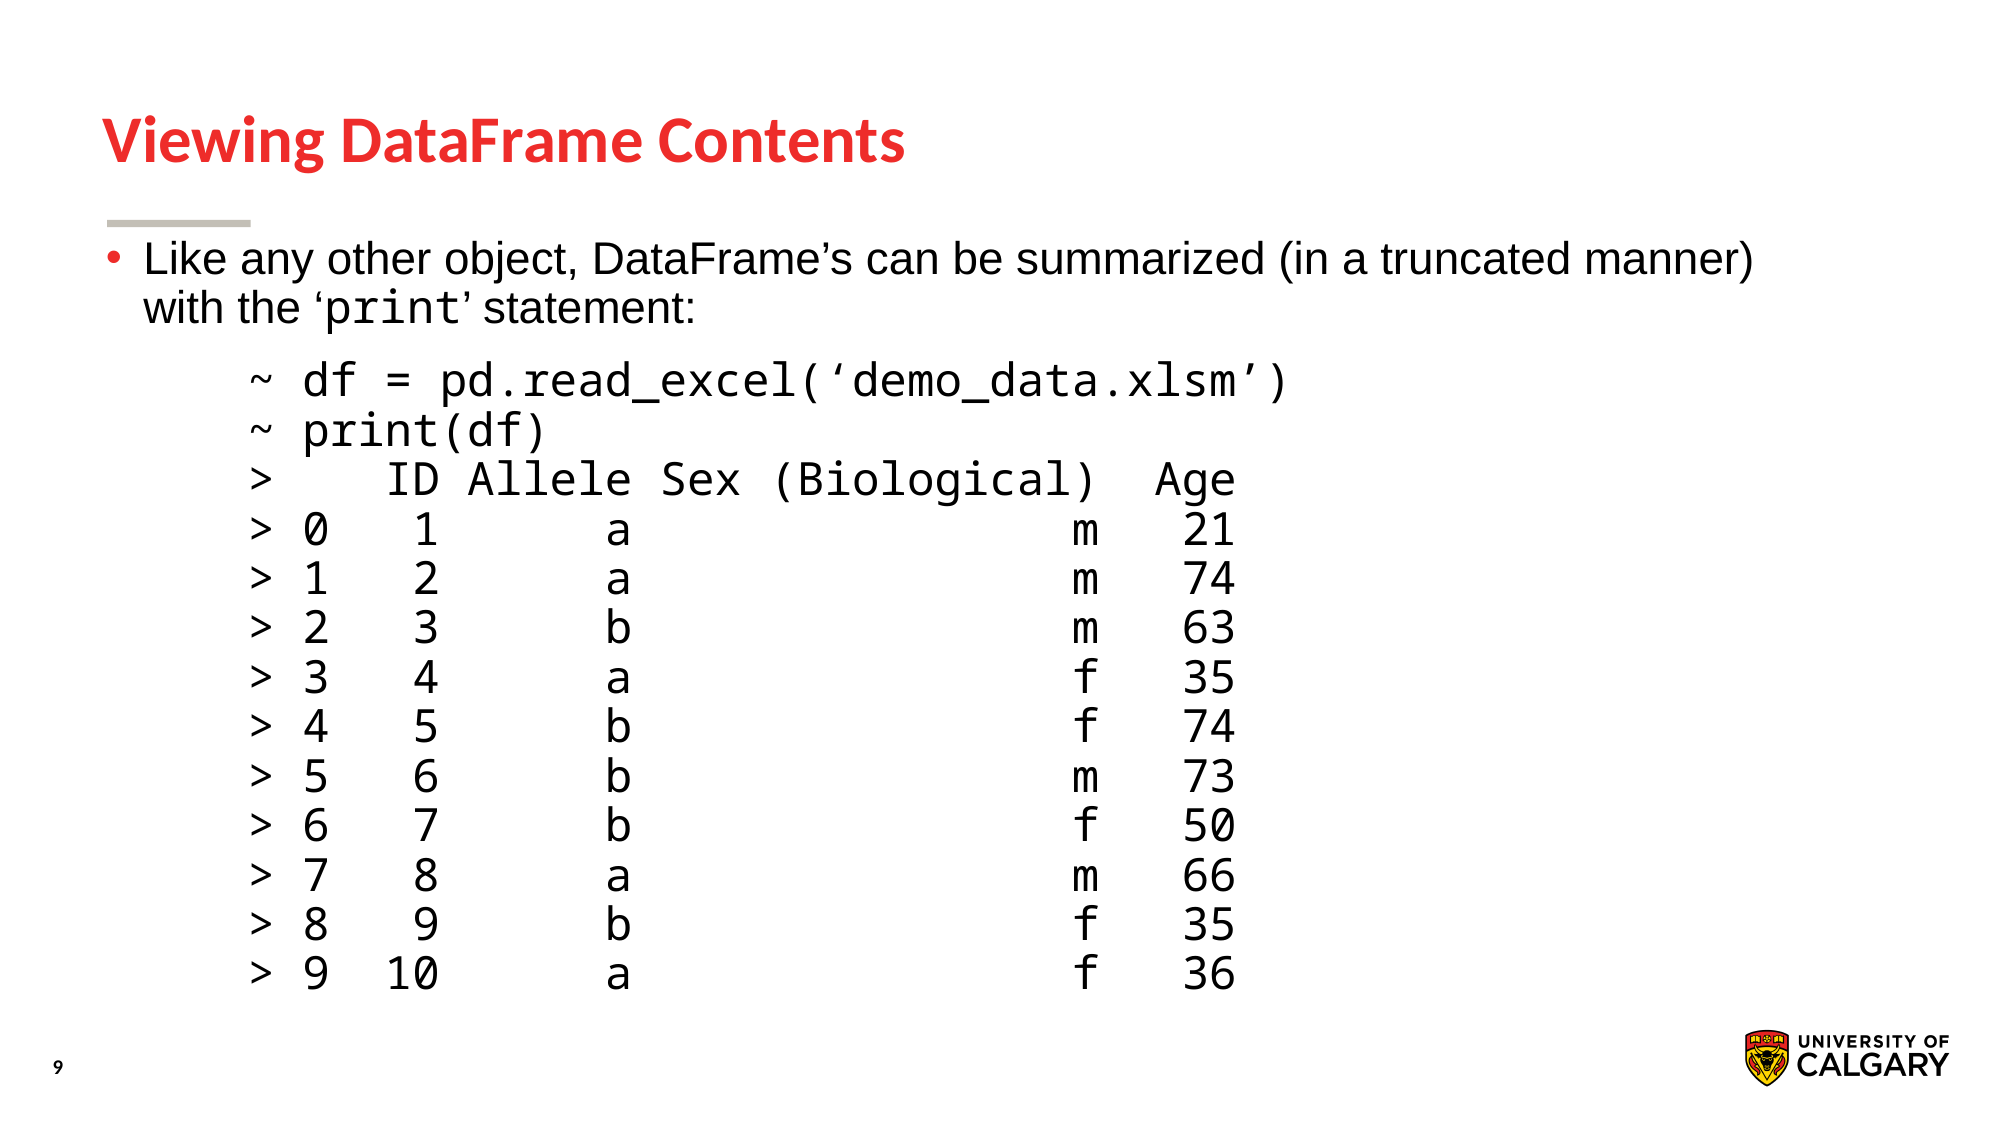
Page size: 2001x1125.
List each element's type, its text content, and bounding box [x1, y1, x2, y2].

title Viewing DataFrame Contents [87, 60, 1774, 222]
picture [1722, 1012, 1972, 1099]
list Like any other object, DataFrame’s can be summarized (in a truncated manner) with the ‘print’ statement: ~ df = pd.read_excel(‘demo_data.xlsm’) ~ print(df) > ID Allele Sex (Biological) Age > 0 1 a m 21 > 1 2 a m 74 > 2 3 b m 63 > 3 4 a f 35 > 4 5 b f 74 > 5 6 b m 73 > 6 7 b f 50 > 7 8 a m 66 > 8 9 b f 35 > 9 10 a f 36 [91, 227, 1774, 941]
